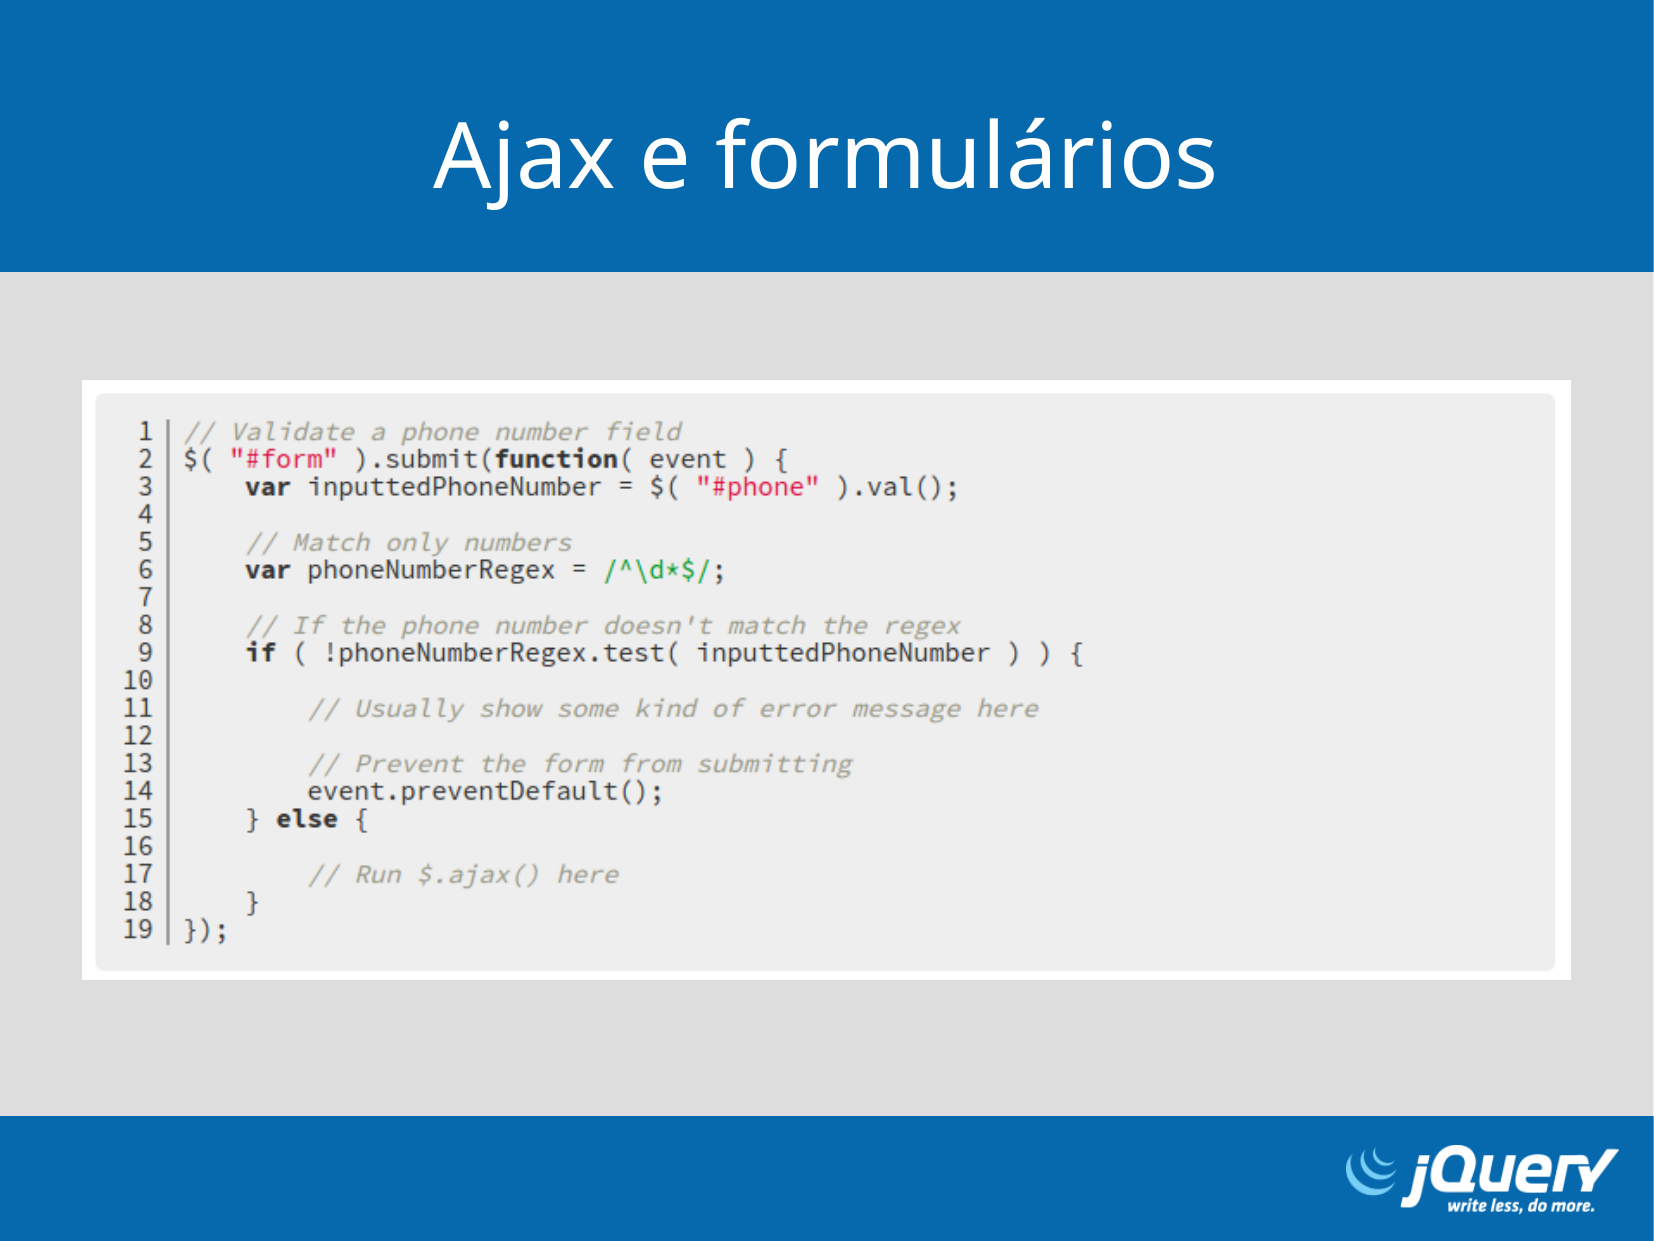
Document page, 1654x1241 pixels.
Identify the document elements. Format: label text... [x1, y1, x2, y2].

picture [0, 1116, 1654, 1241]
picture [82, 380, 1571, 980]
picture [0, 0, 1654, 272]
title Ajax e formulários [82, 49, 1571, 257]
